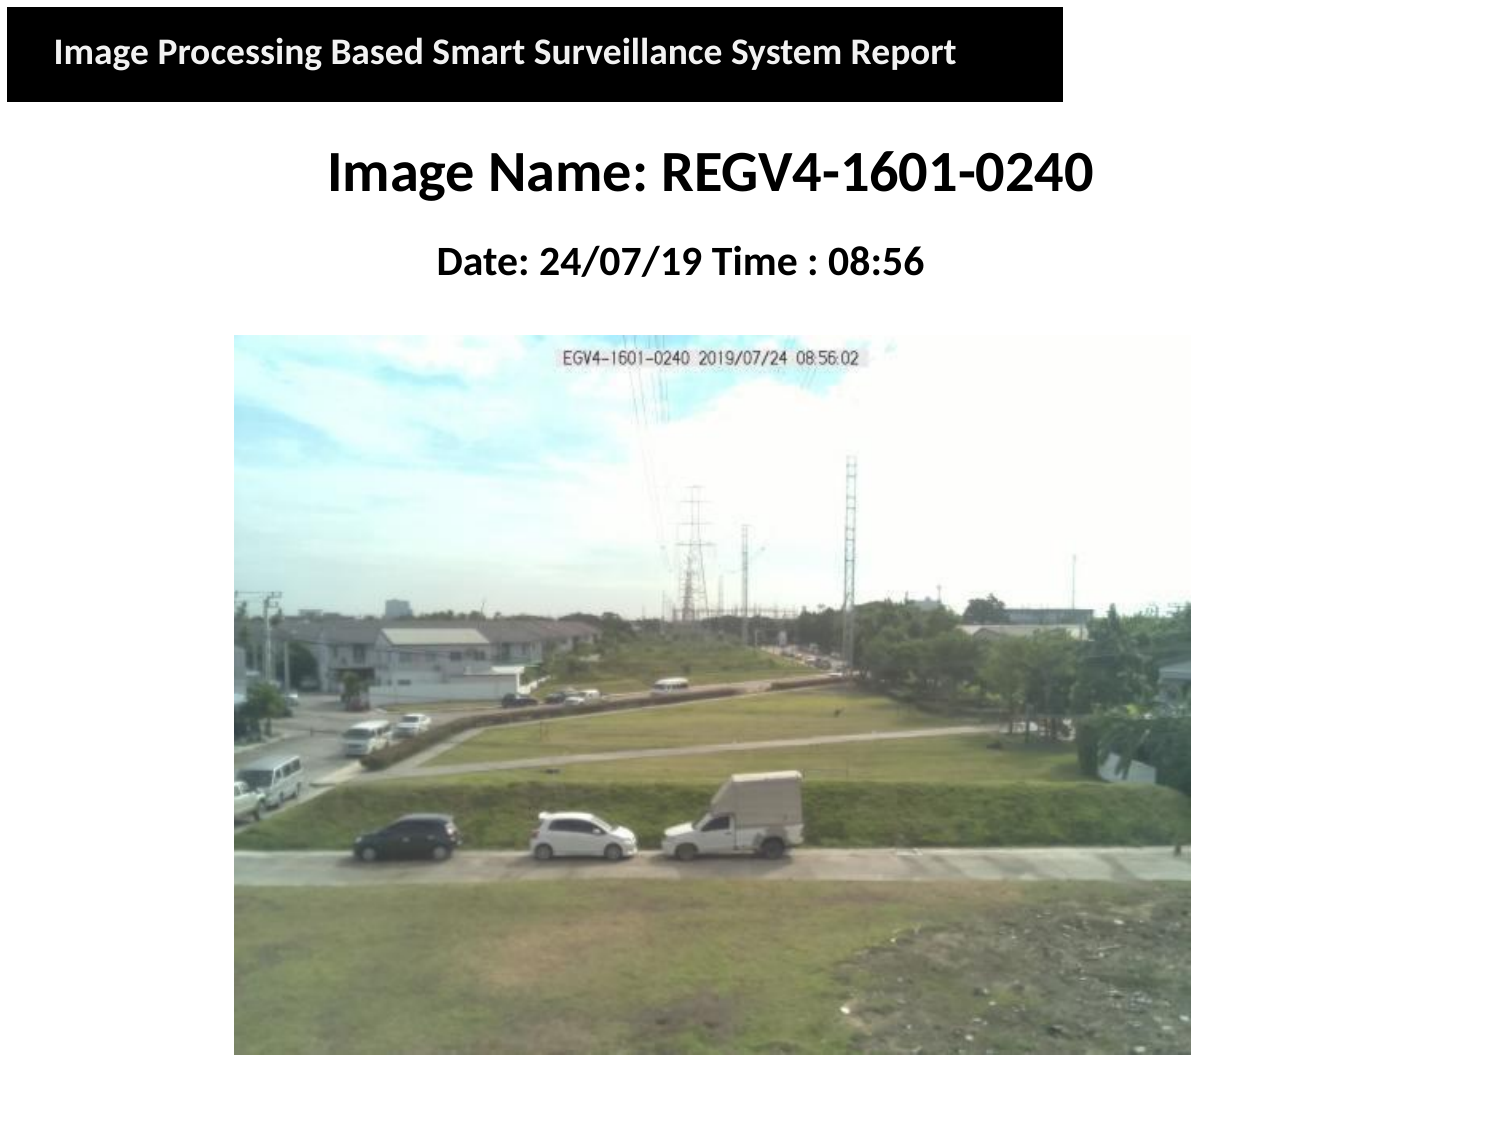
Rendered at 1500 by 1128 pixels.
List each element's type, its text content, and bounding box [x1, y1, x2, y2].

picture [234, 335, 1191, 1055]
text_box Image Name: REGV4-1601-0240 [312, 140, 1251, 335]
picture [7, 7, 1063, 102]
text_box Date: 24/07/19 Time : 08:56 [421, 234, 1360, 547]
text_box Image Processing Based Smart Surveillance System Report [39, 23, 977, 180]
